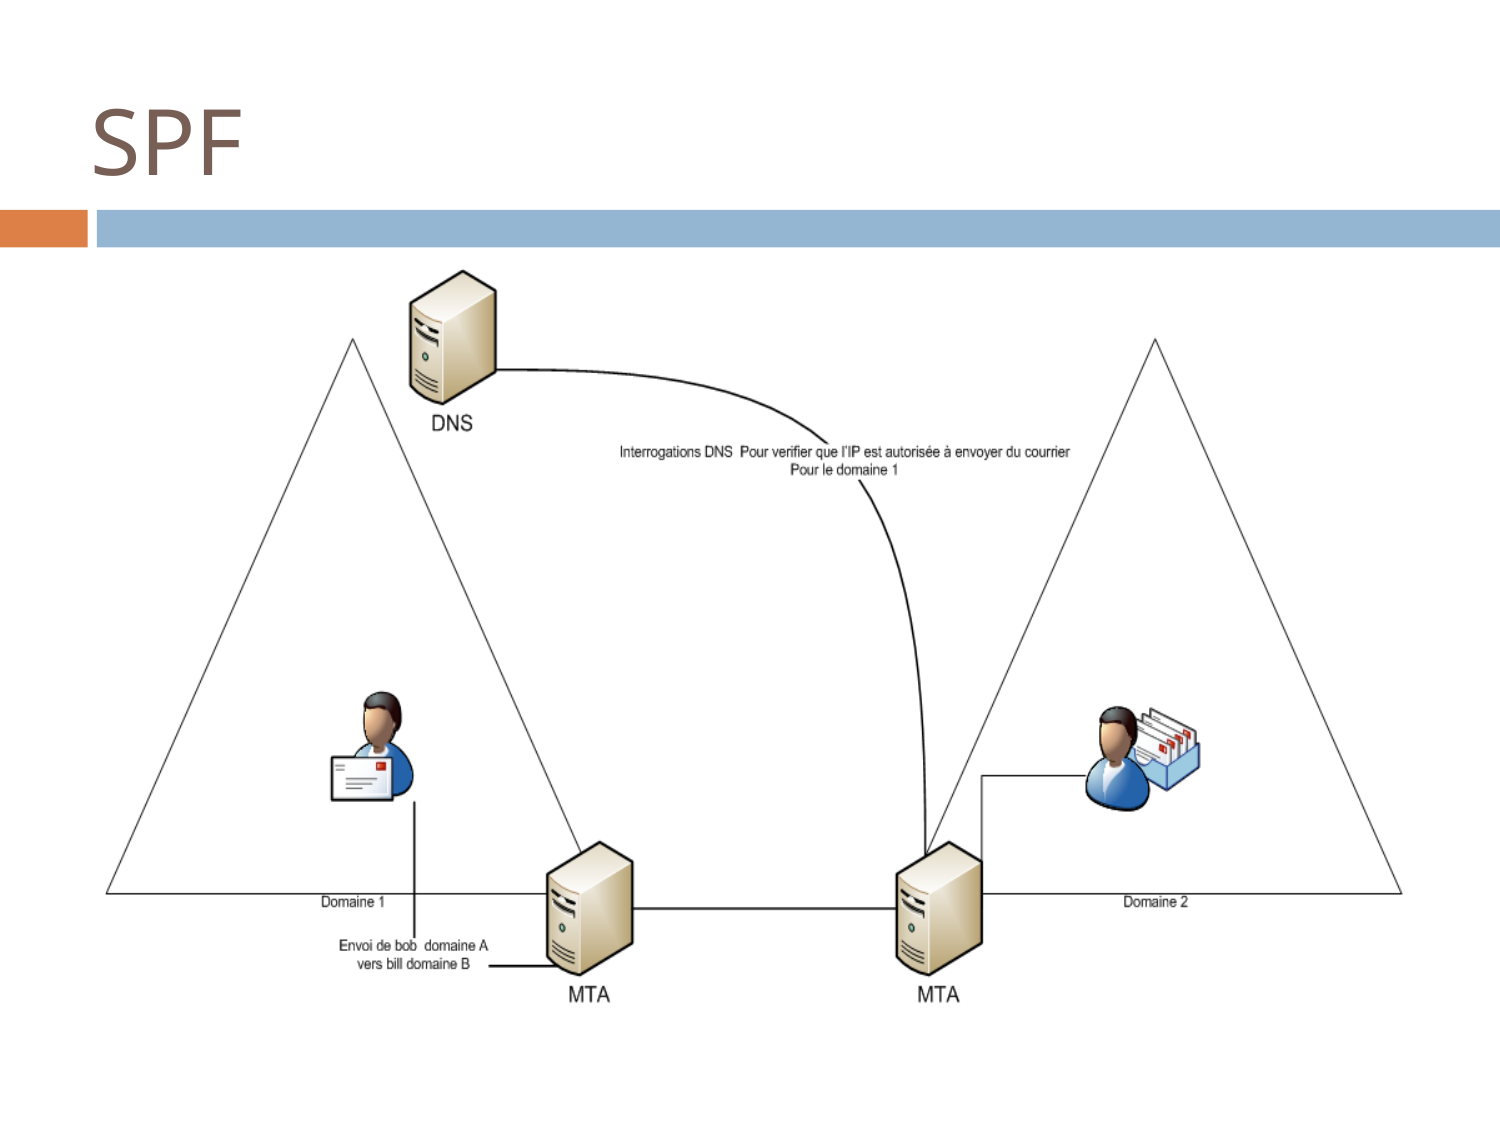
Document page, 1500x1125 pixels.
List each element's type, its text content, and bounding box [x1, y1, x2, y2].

picture [105, 269, 1403, 1010]
title SPF [75, 44, 1425, 233]
